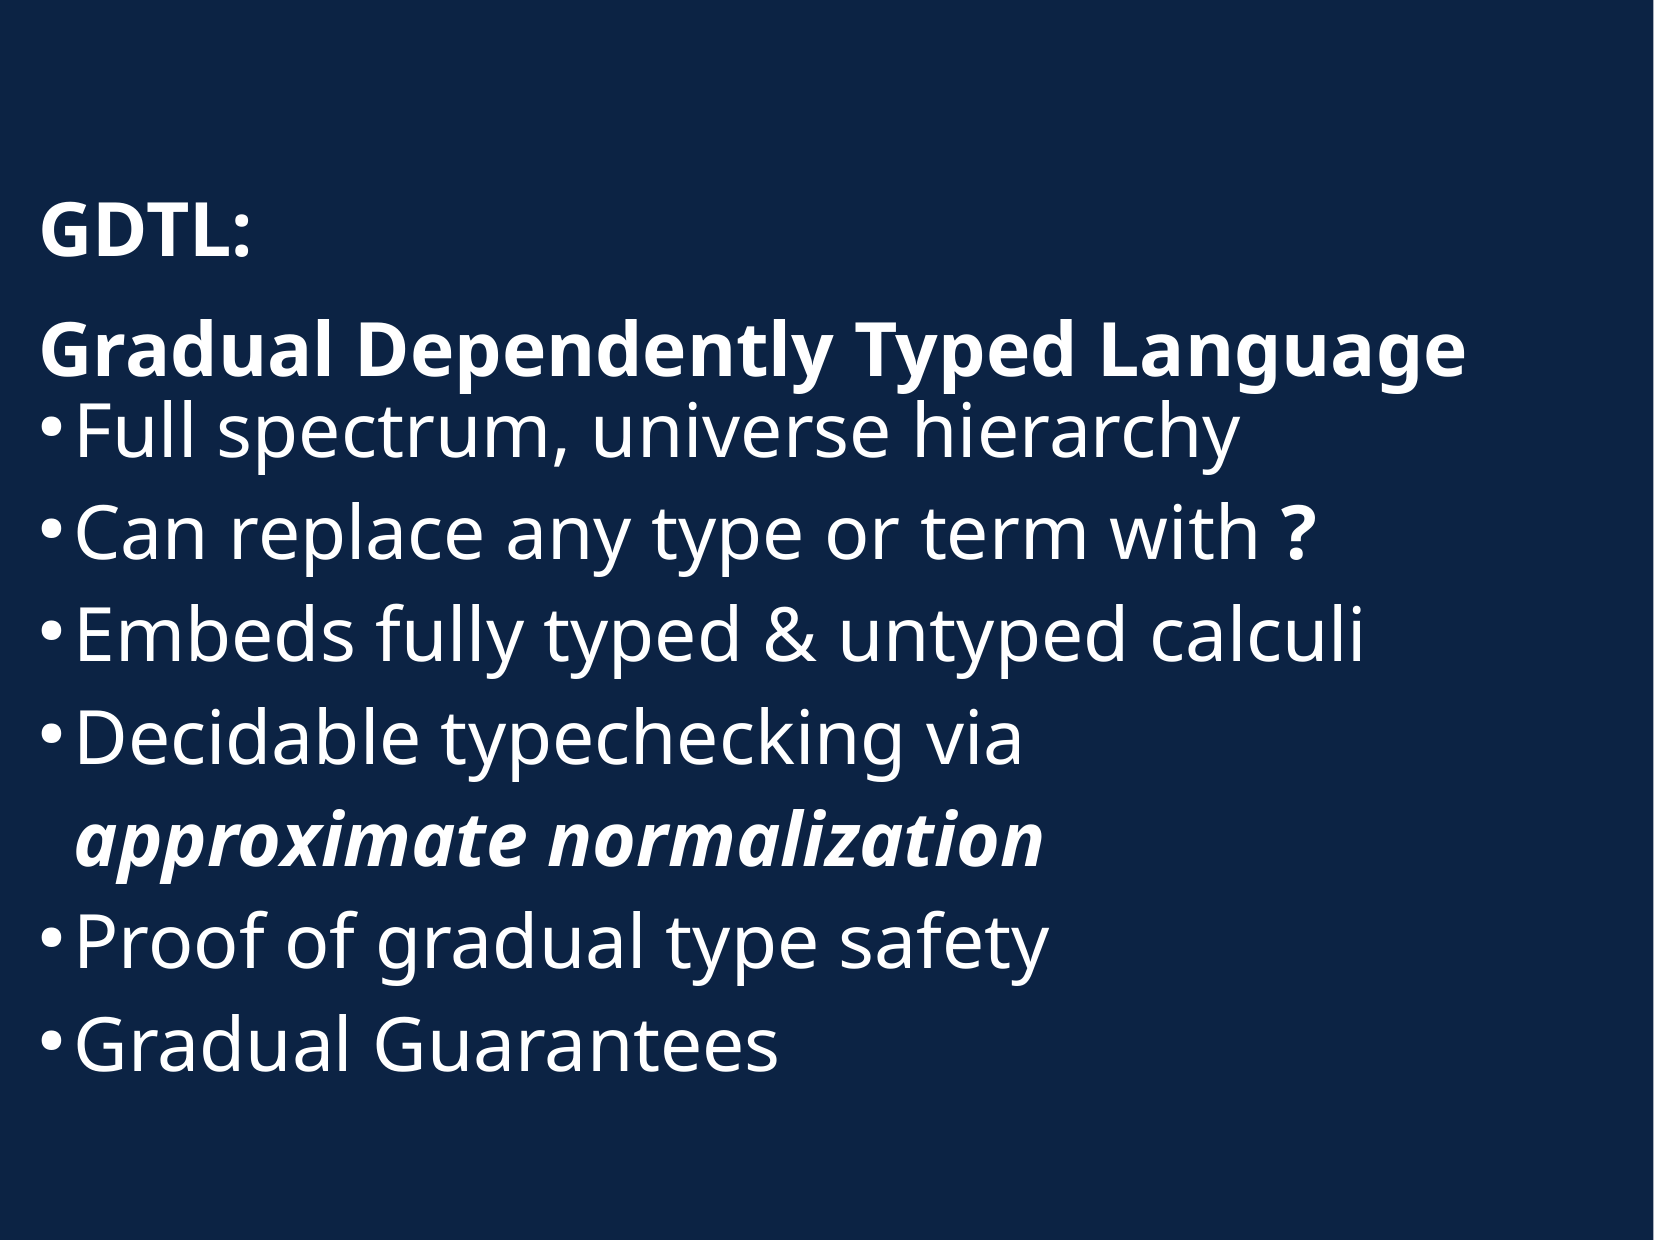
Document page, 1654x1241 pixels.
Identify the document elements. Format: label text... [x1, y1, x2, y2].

text_box Full spectrum, universe hierarchy Can replace any type or term with ? Embeds fully typed & untyped calculi Decidable typechecking via approximate normalization Proof of gradual type safety Gradual Guarantees [23, 321, 1595, 1149]
text_box GDTL: Gradual Dependently Typed Language [23, 180, 1607, 394]
